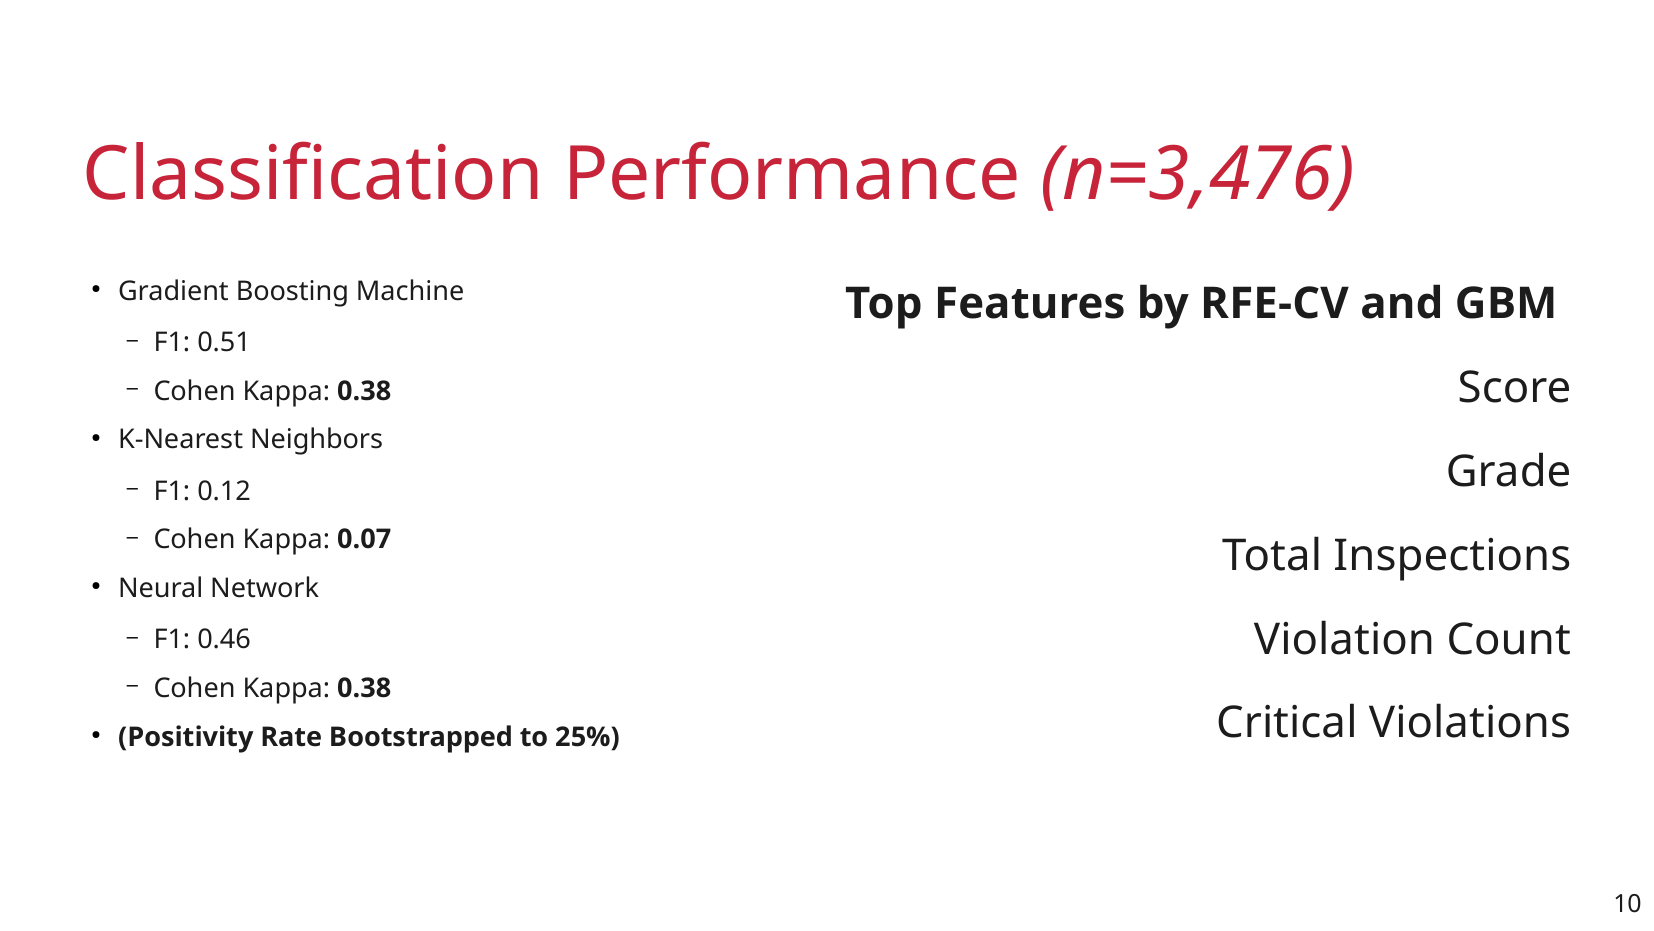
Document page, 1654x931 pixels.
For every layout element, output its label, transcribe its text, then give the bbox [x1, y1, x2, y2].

title Classification Performance (n=3,476) [82, 92, 1571, 249]
list Top Features by RFE-CV and GBM Score Grade Total Inspections Violation Count Critical Violations [845, 271, 1572, 758]
list Gradient Boosting Machine F1: 0.51 Cohen Kappa: 0.38 K-Nearest Neighbors F1: 0.12 Cohen Kappa: 0.07 Neural Network F1: 0.46 Cohen Kappa: 0.38 (Positivity Rate Bootstrapped to 25%) [82, 271, 809, 758]
